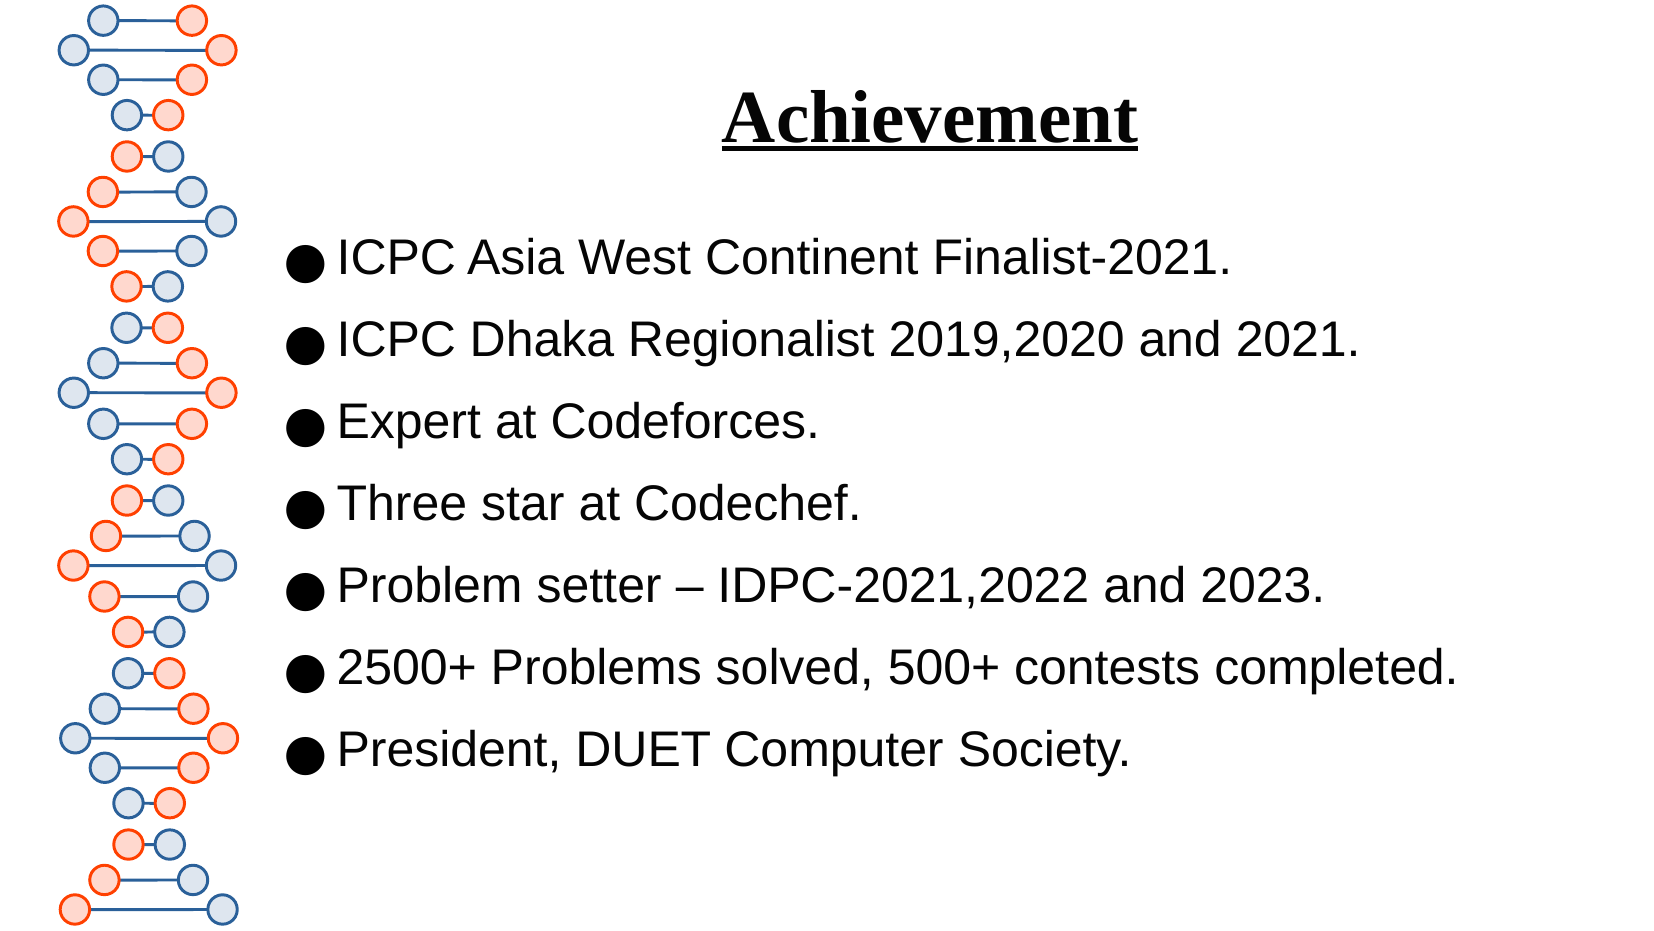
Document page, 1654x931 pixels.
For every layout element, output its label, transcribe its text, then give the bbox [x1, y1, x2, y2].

text_box ICPC Asia West Continent Finalist-2021. ICPC Dhaka Regionalist 2019,2020 and 2021. Expert at Codeforces. Three star at Codechef. Problem setter – IDPC-2021,2022 and 2023. 2500+ Problems solved, 500+ contests completed. President, DUET Computer Society. [265, 224, 1595, 764]
text_box Achievement [265, 35, 1595, 189]
